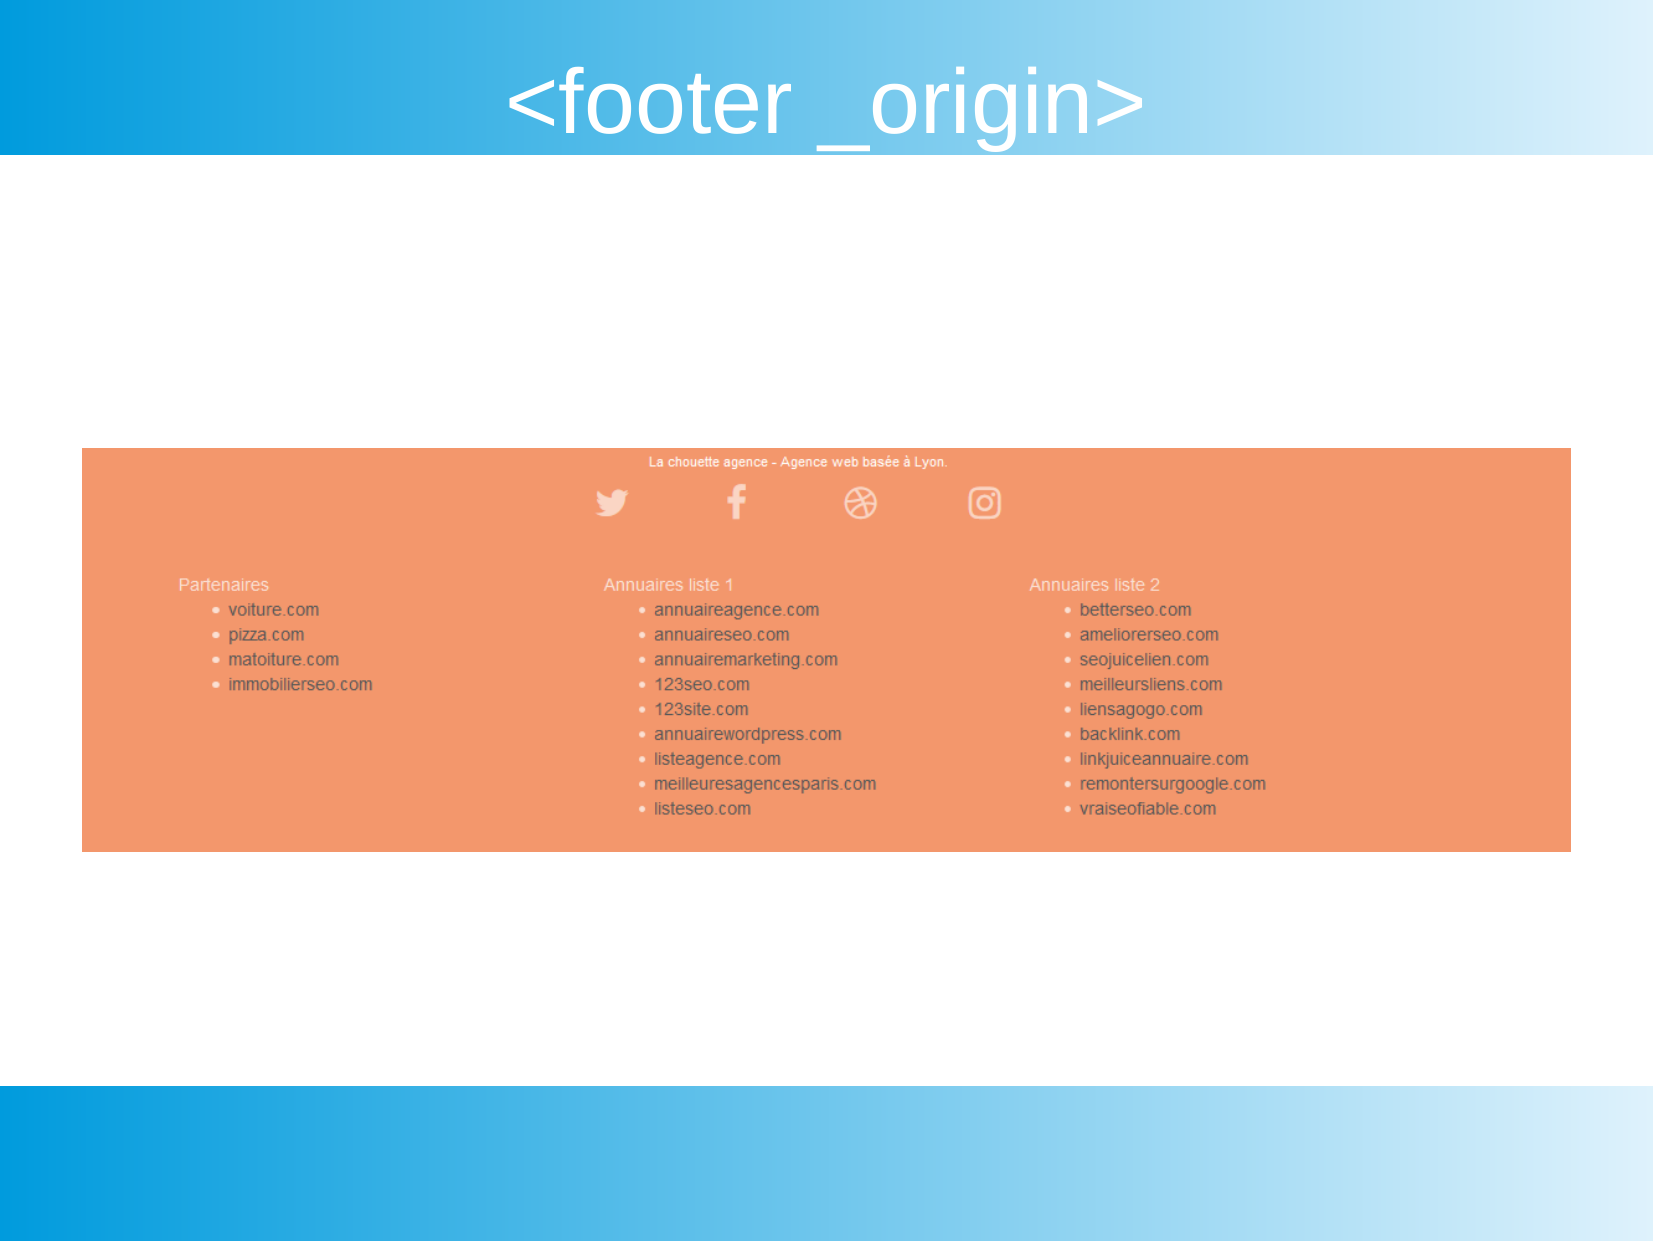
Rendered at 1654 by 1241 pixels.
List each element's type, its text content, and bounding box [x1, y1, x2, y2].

picture [82, 448, 1571, 852]
title <footer _origin> [82, 49, 1571, 155]
